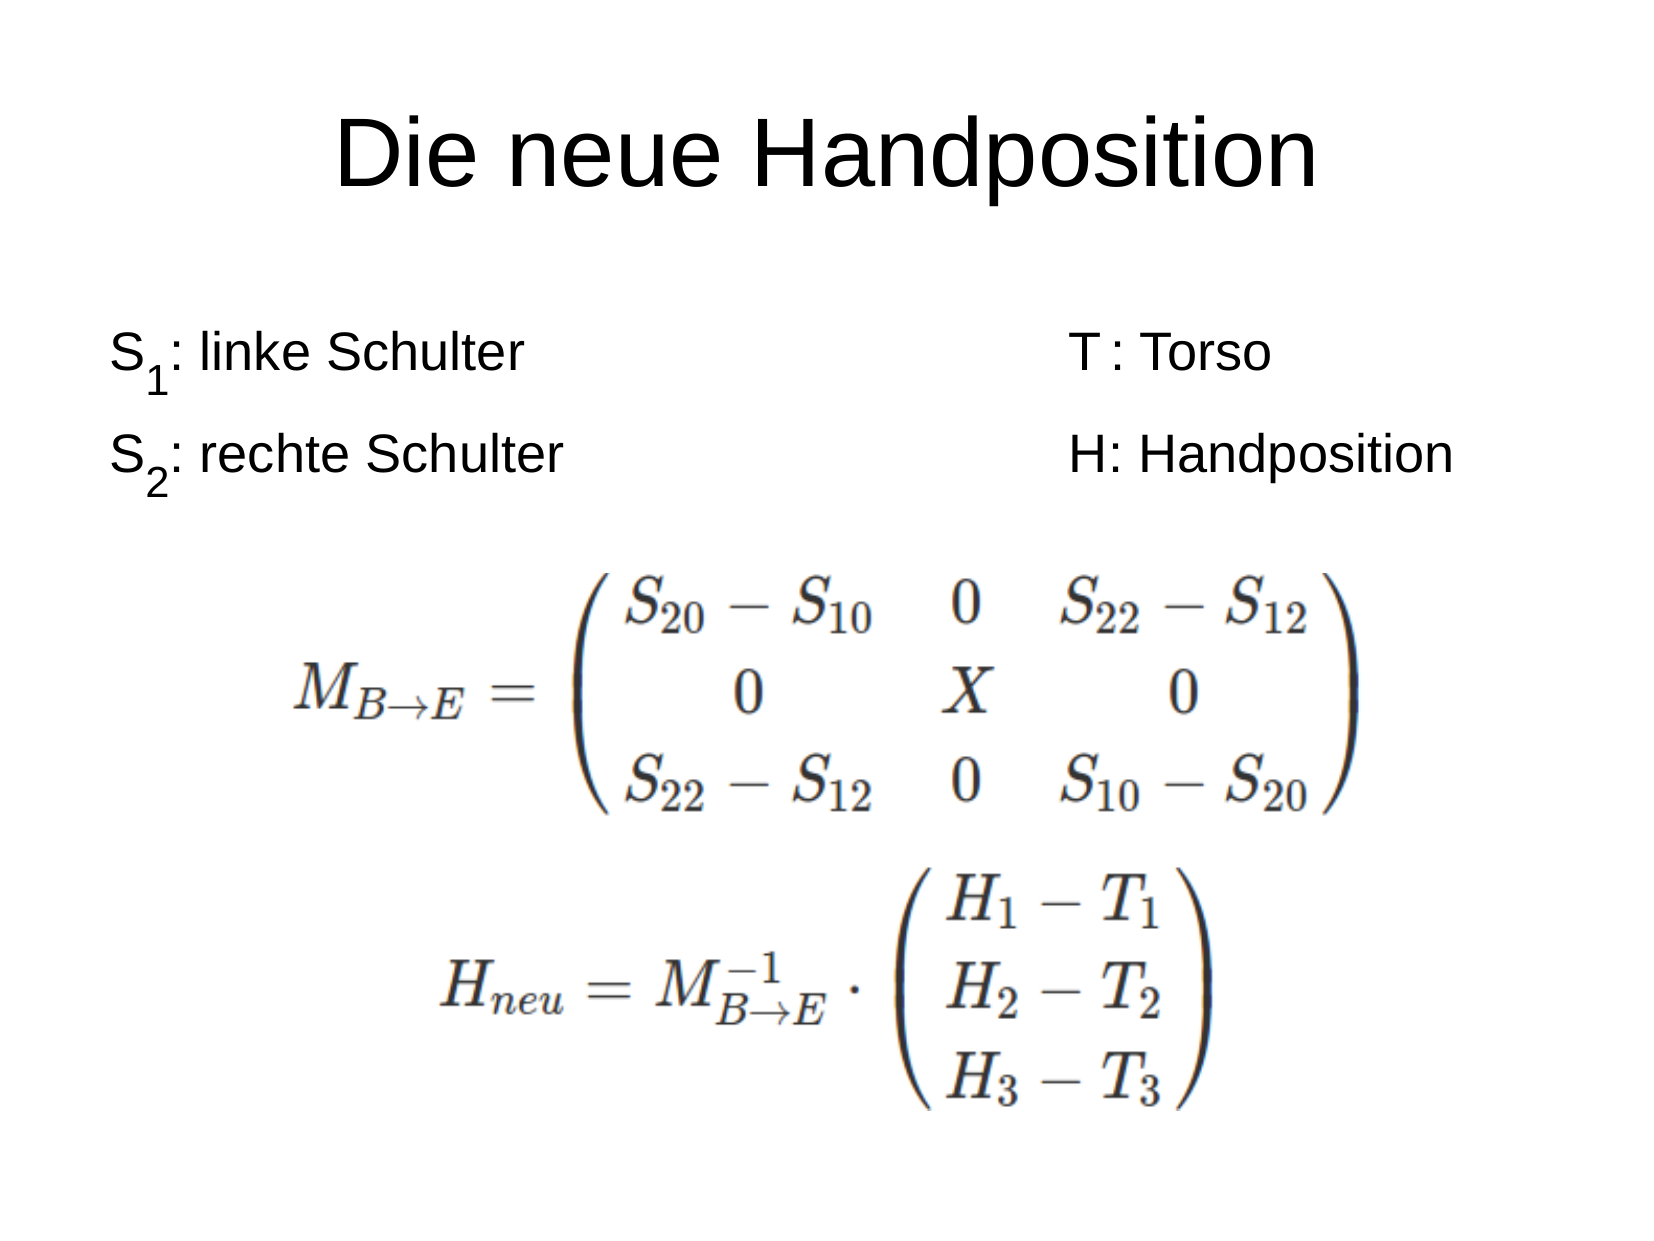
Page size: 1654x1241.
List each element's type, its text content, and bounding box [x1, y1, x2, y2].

title Die neue Handposition [82, 49, 1571, 257]
picture [292, 573, 1361, 1111]
text_box S1: linke Schulter T : Torso S2: rechte Schulter H: Handposition [94, 295, 1512, 515]
